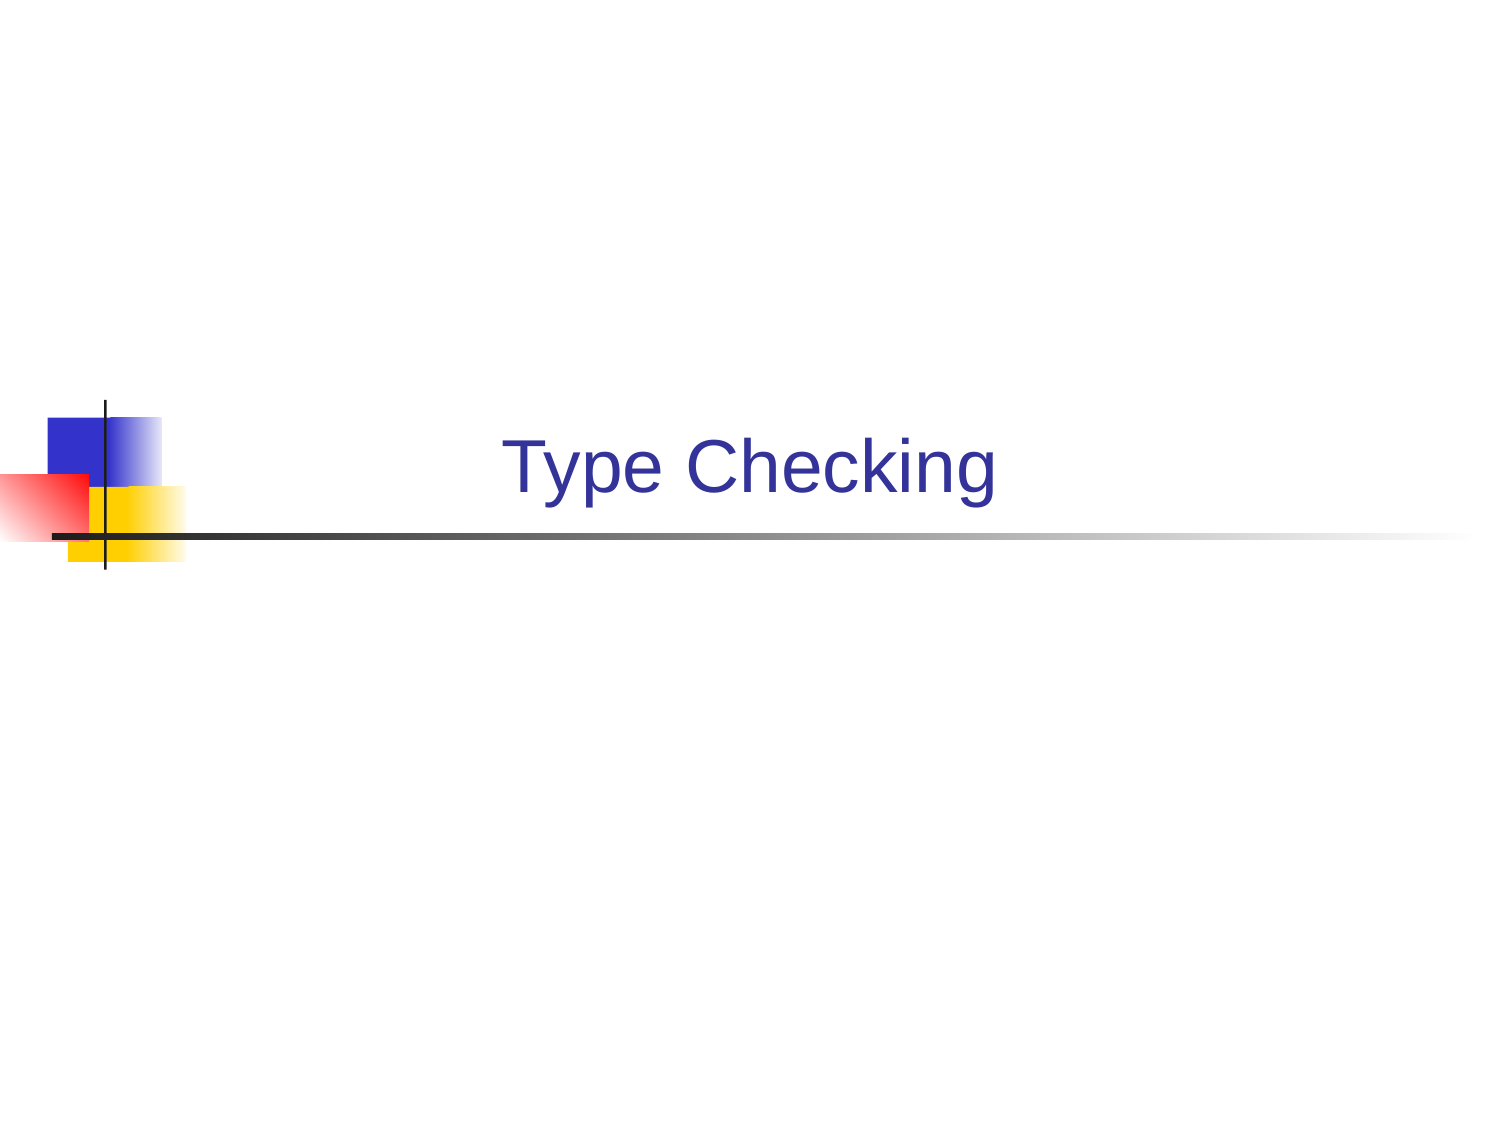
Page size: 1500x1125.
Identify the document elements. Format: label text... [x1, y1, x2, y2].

title Type Checking [150, 274, 1351, 515]
